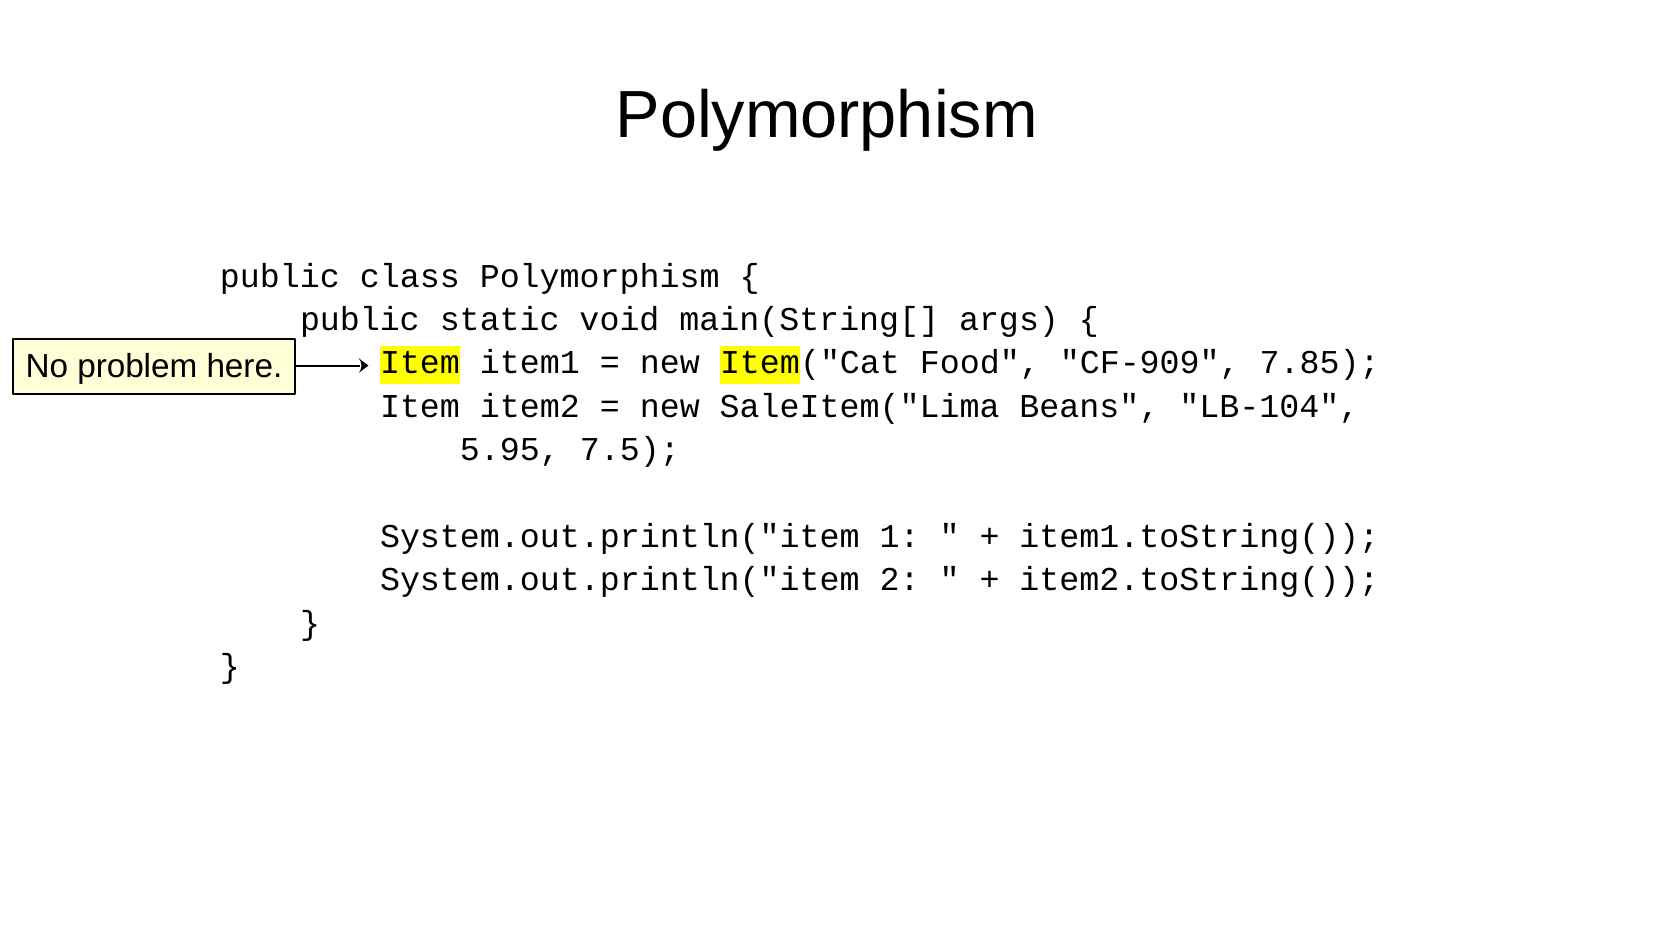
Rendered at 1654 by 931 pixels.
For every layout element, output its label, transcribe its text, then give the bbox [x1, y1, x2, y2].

title Polymorphism [82, 37, 1571, 193]
text_box No problem here. [12, 338, 296, 395]
text_box public class Polymorphism { public static void main(String[] args) { Item item1 = new Item("Cat Food", "CF-909", 7.85); Item item2 = new SaleItem("Lima Beans", "LB-104", 5.95, 7.5); System.out.println("item 1: " + item1.toString()); System.out.println("item 2: " + item2.toString()); } } [205, 246, 1404, 695]
